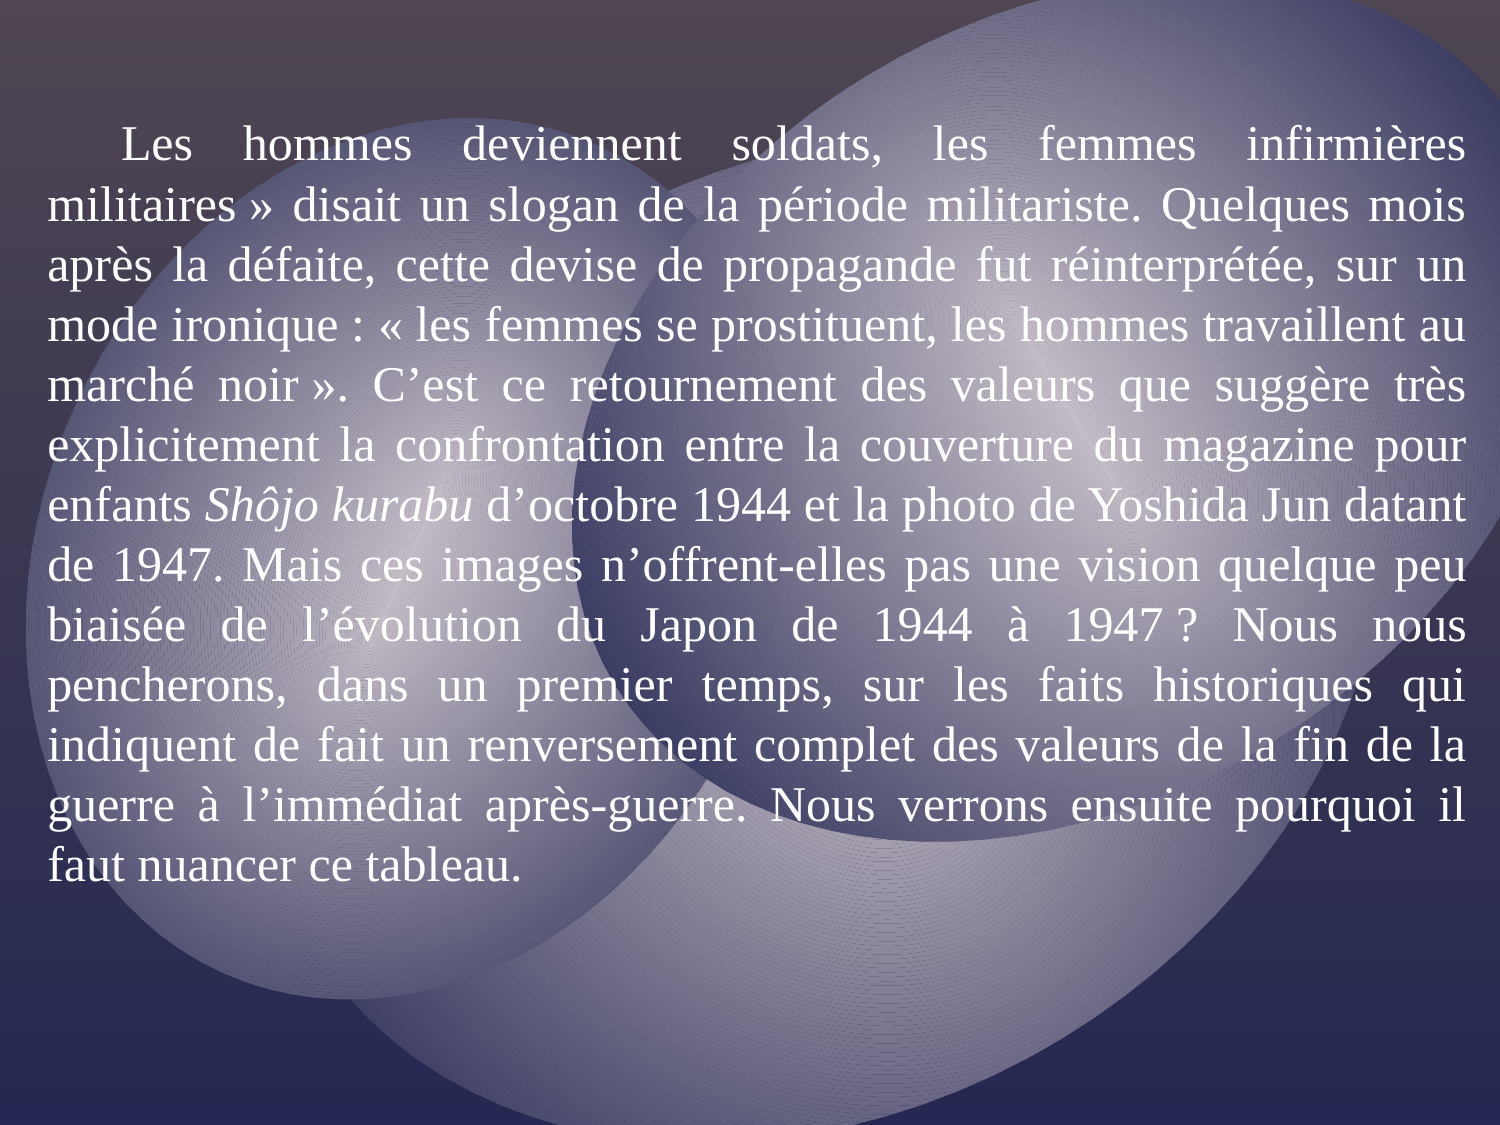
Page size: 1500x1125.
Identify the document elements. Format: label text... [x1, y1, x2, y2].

list Les hommes deviennent soldats, les femmes infirmières militaires » disait un slogan de la période militariste. Quelques mois après la défaite, cette devise de propagande fut réinterprétée, sur un mode ironique : « les femmes se prostituent, les hommes travaillent au marché noir ». C’est ce retournement des valeurs que suggère très explicitement la confrontation entre la couverture du magazine pour enfants Shôjo kurabu d’octobre 1944 et la photo de Yoshida Jun datant de 1947. Mais ces images n’offrent-elles pas une vision quelque peu biaisée de l’évolution du Japon de 1944 à 1947 ? Nous nous pencherons, dans un premier temps, sur les faits historiques qui indiquent de fait un renversement complet des valeurs de la fin de la guerre à l’immédiat après-guerre. Nous verrons ensuite pourquoi il faut nuancer ce tableau. [29, 94, 1483, 695]
